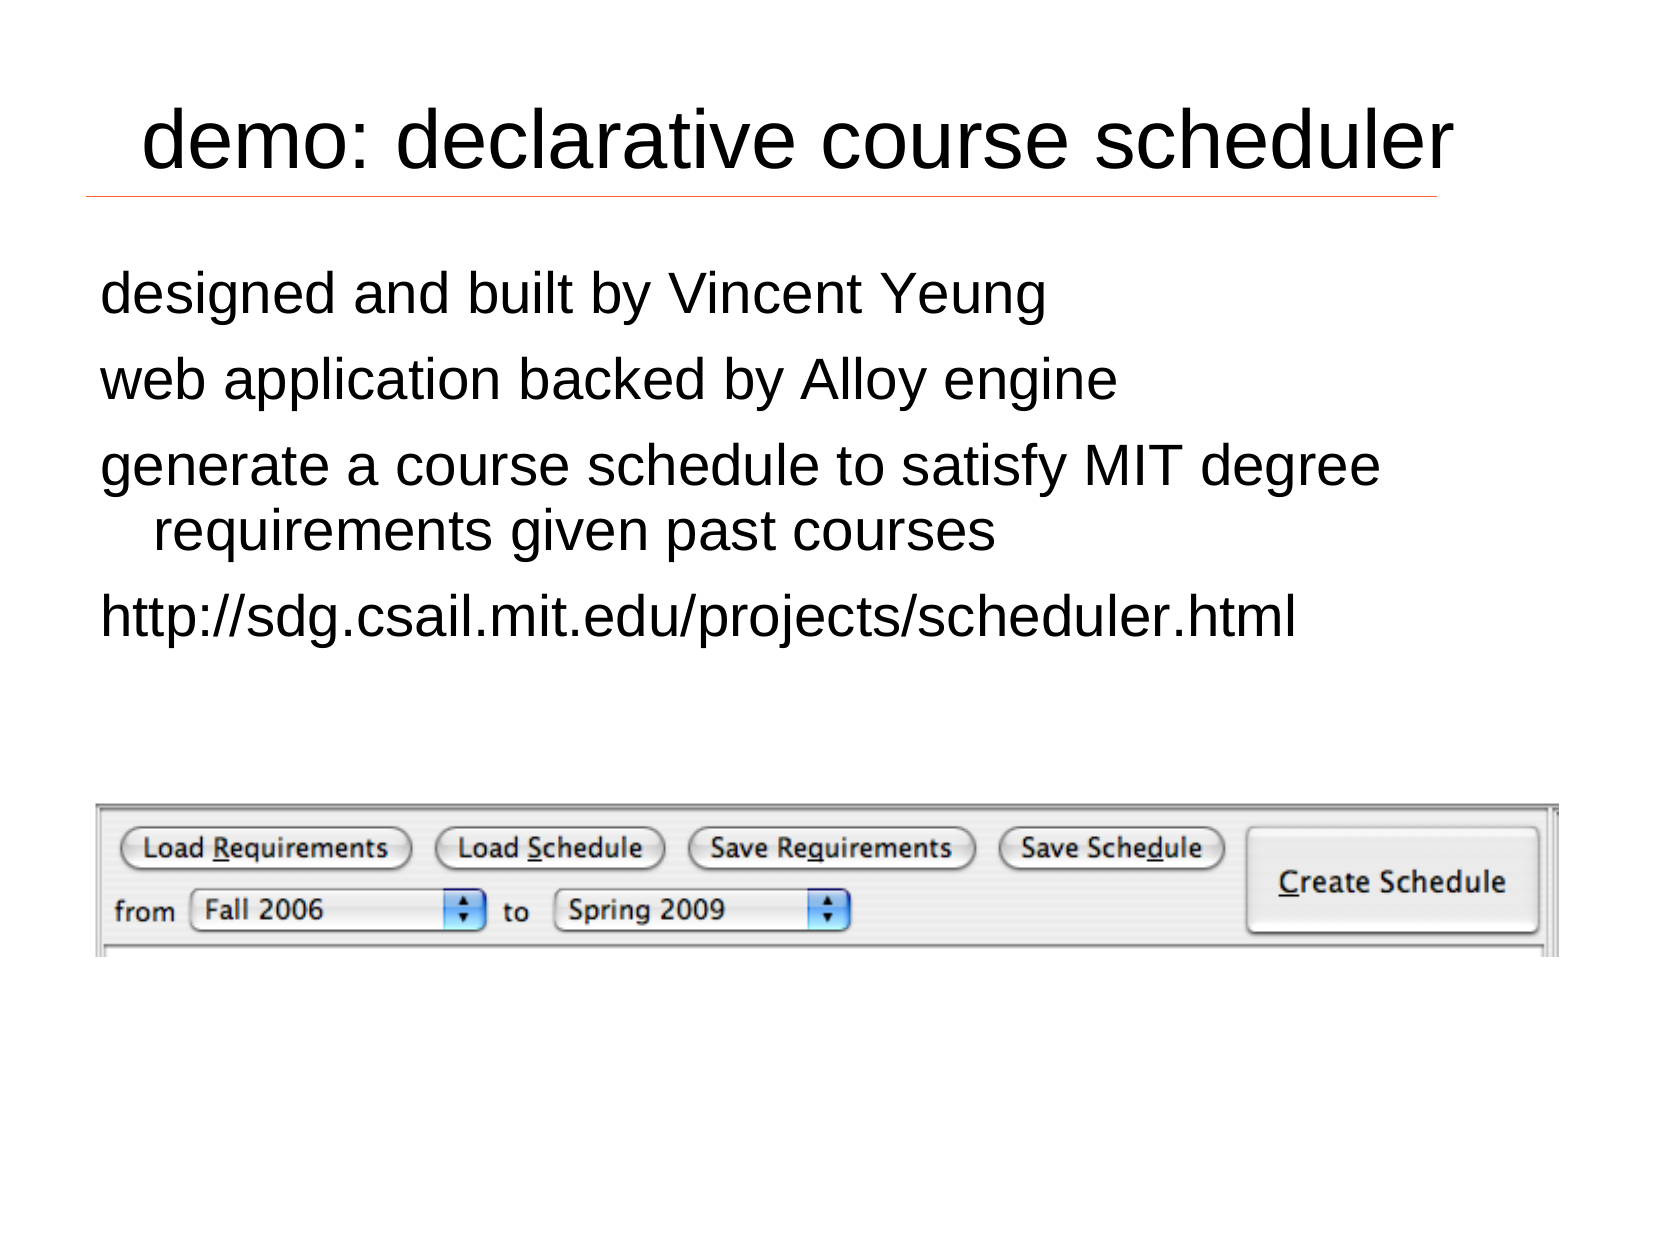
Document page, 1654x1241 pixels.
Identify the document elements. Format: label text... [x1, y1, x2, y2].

title demo: declarative course scheduler [141, 86, 1604, 193]
picture [94, 800, 1559, 958]
list designed and built by Vincent Yeung web application backed by Alloy engine generate a course schedule to satisfy MIT degree requirements given past courses http://sdg.csail.mit.edu/projects/scheduler.html [82, 261, 1571, 1120]
